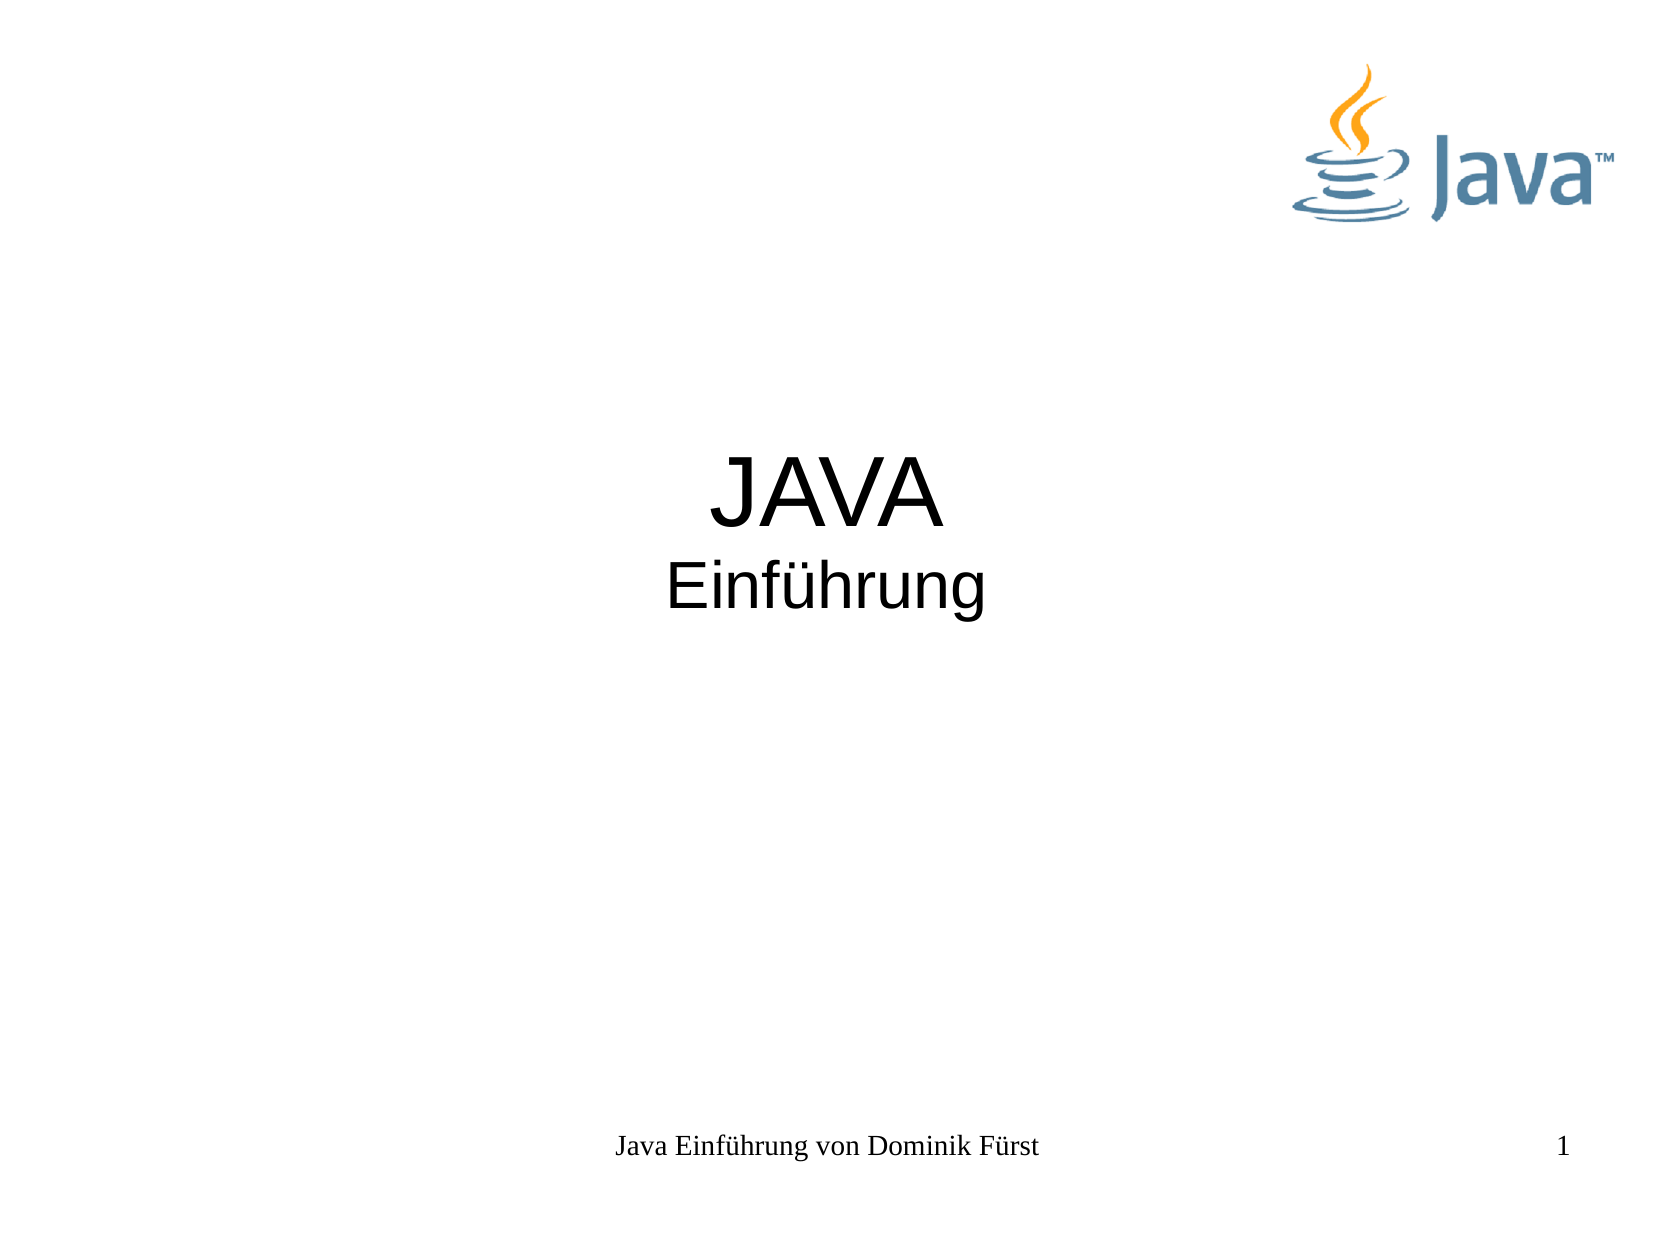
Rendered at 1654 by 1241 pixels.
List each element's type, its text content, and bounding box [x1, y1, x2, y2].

subtitle JAVA Einführung [82, 49, 1571, 1010]
picture [1240, 11, 1643, 274]
